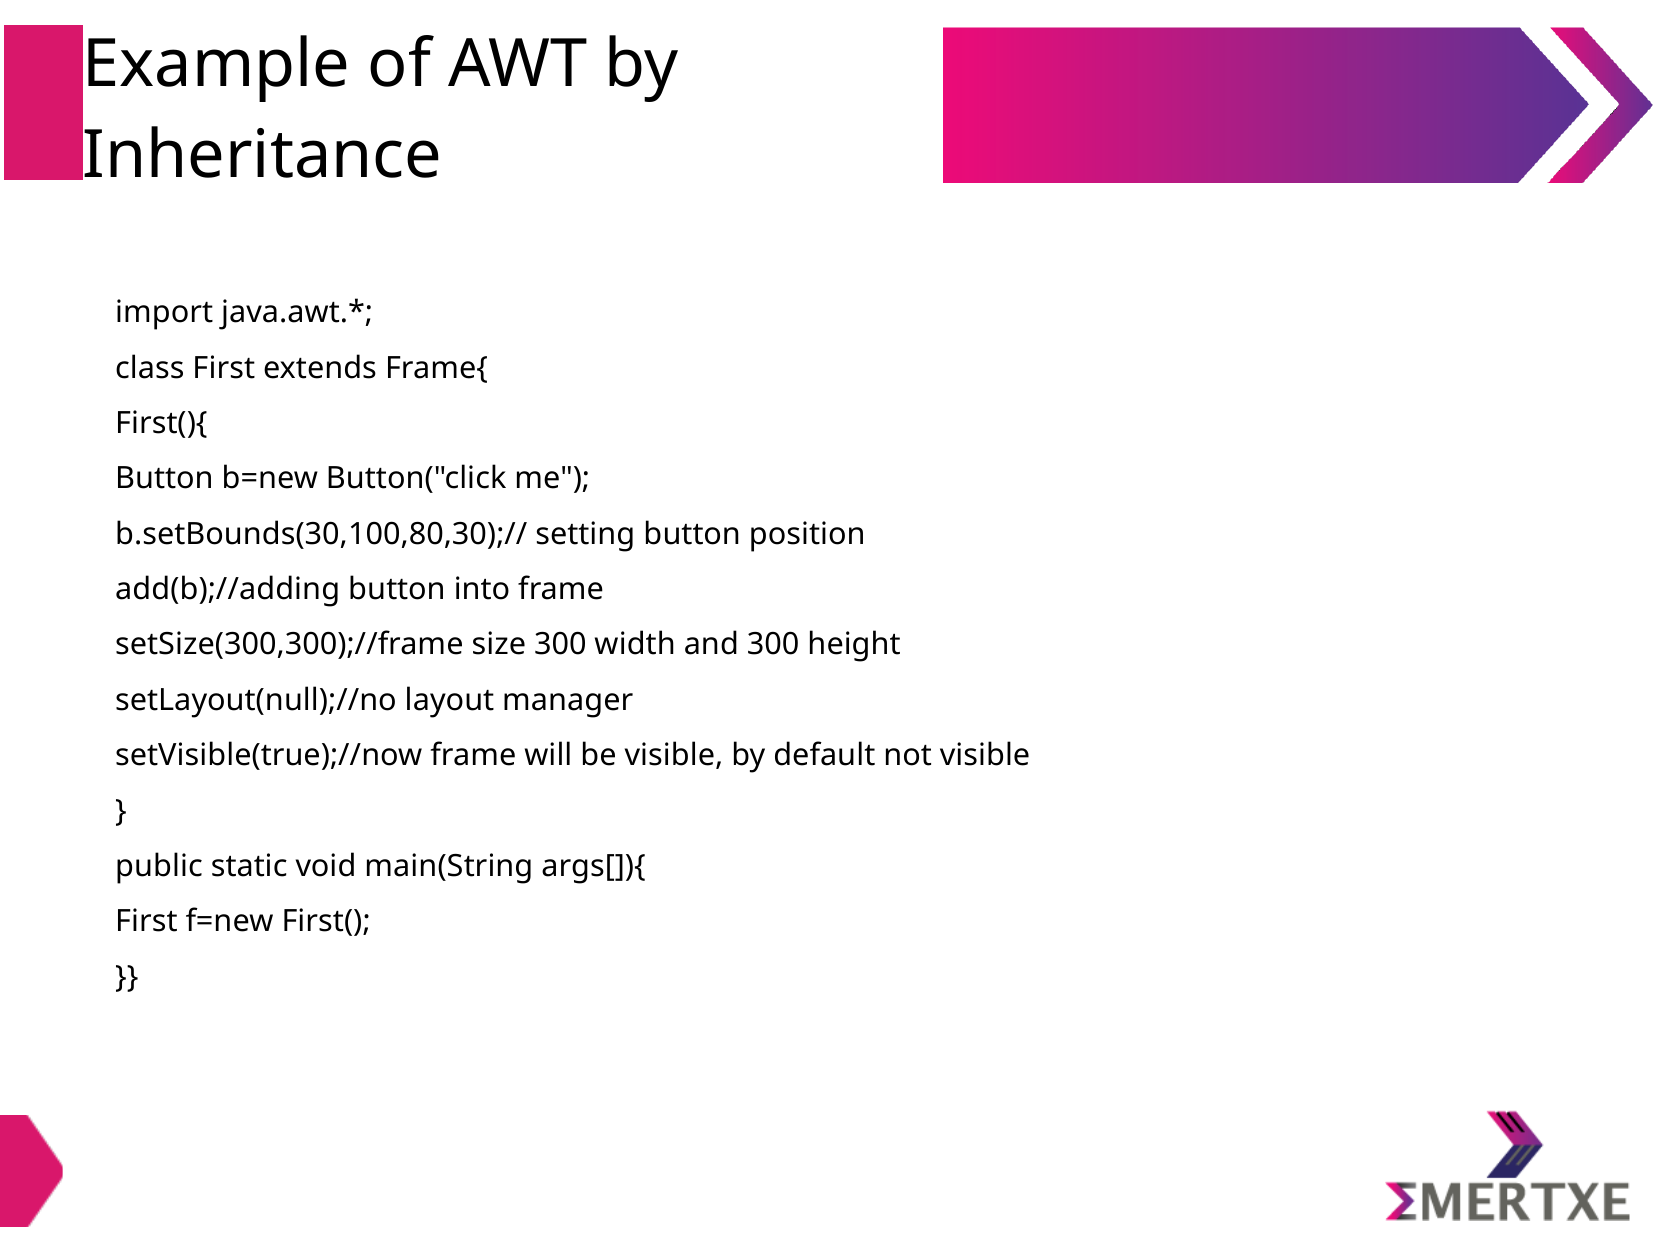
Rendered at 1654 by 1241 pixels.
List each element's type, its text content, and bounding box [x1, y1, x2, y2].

list import java.awt.*; class First extends Frame{ First(){ Button b=new Button("click me"); b.setBounds(30,100,80,30);// setting button position add(b);//adding button into frame setSize(300,300);//frame size 300 width and 300 height setLayout(null);//no layout manager setVisible(true);//now frame will be visible, by default not visible } public static void main(String args[]){ First f=new First(); }} [82, 290, 1571, 1010]
title Example of AWT by Inheritance [82, 2, 1571, 210]
picture [1571, 27, 1653, 183]
picture [1385, 1107, 1631, 1221]
